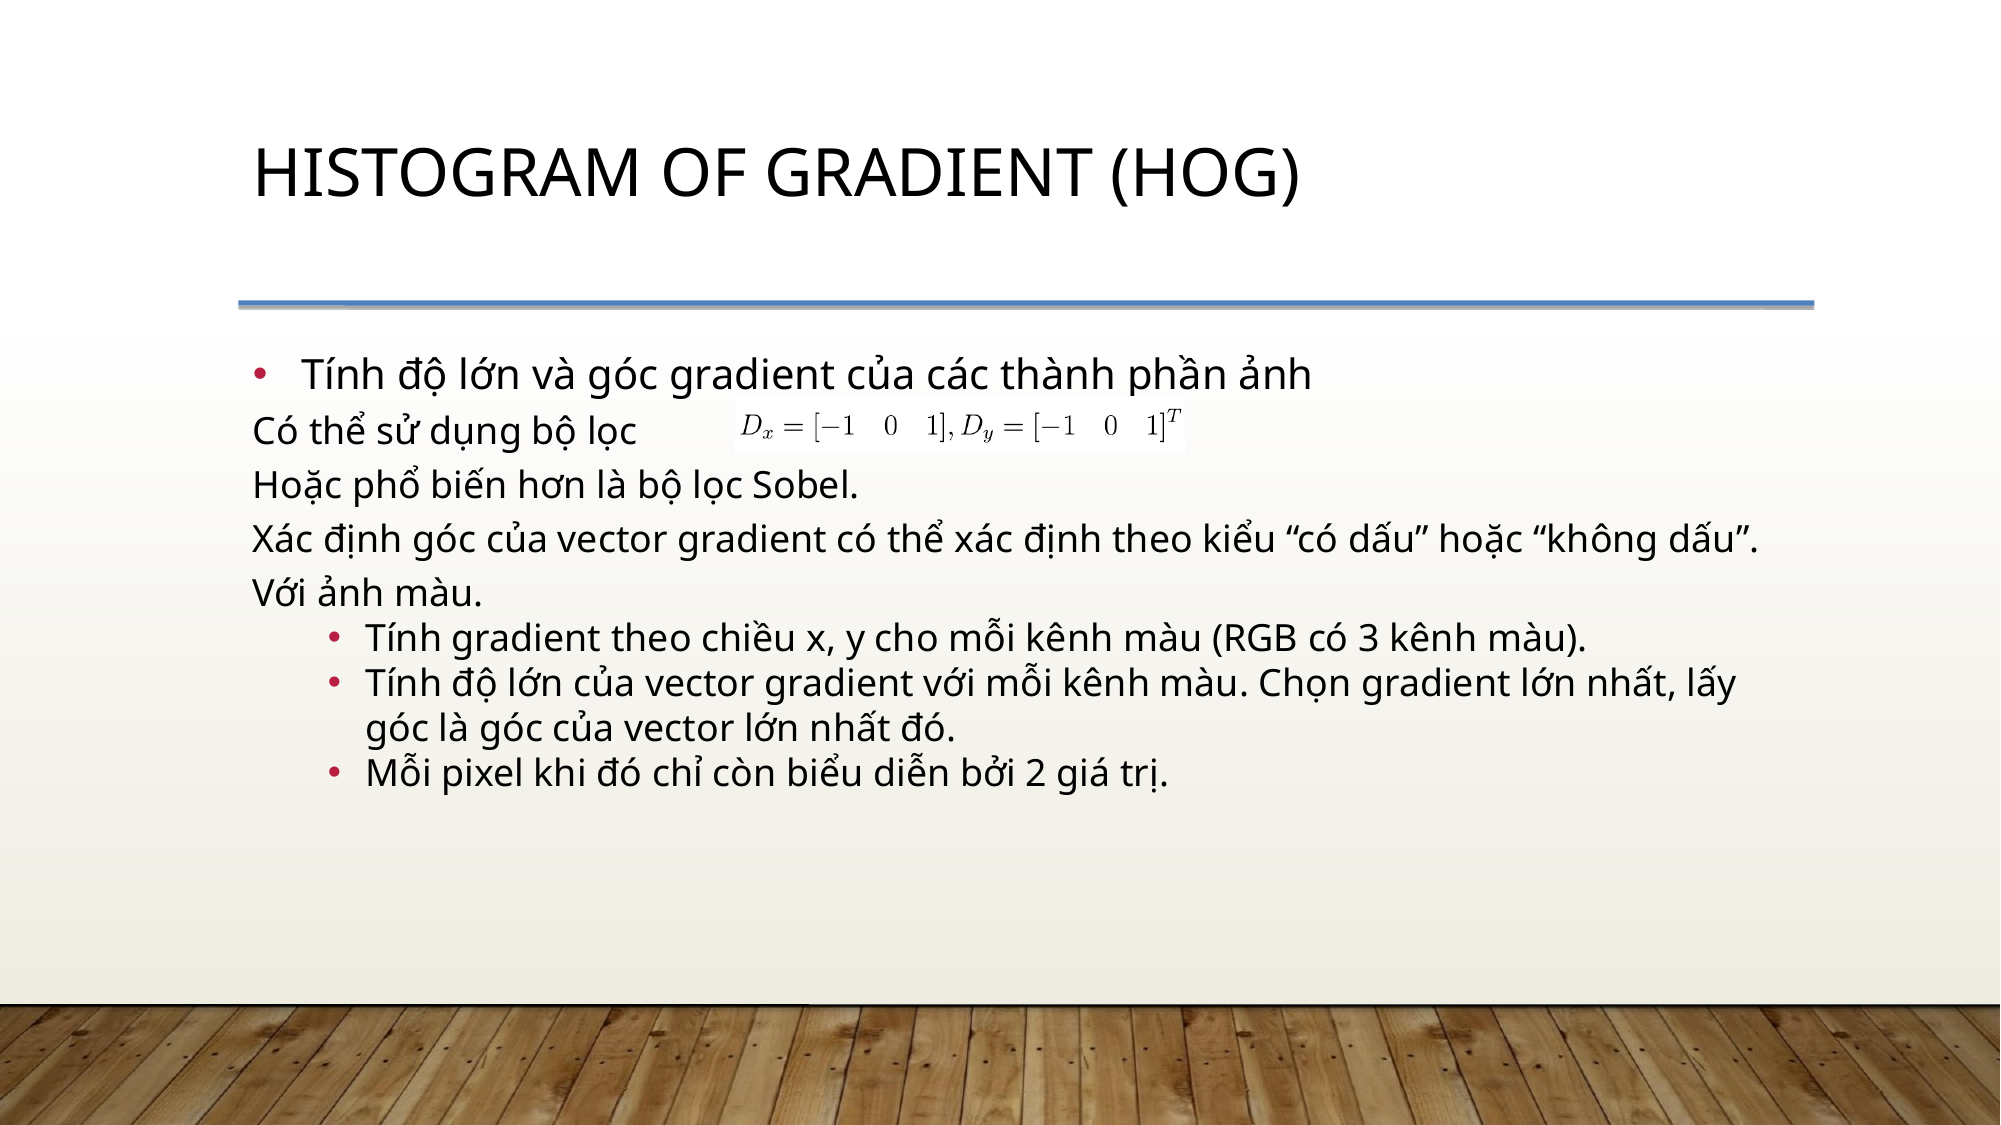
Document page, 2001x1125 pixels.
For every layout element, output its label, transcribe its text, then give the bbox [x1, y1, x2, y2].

text_box HISTOGRAM OF GRADIENT (HOG) [238, 131, 1814, 304]
picture [0, 1007, 2000, 1125]
picture [735, 396, 1185, 455]
text_box Tính độ lớn và góc gradient của các thành phần ảnh Có thể sử dụng bộ lọc Hoặc phổ biến hơn là bộ lọc Sobel. Xác định góc của vector gradient có thể xác định theo kiểu “có dấu” hoặc “không dấu”. Với ảnh màu. Tính gradient theo chiều x, y cho mỗi kênh màu (RGB có 3 kênh màu). Tính độ lớn của vector gradient với mỗi kênh màu. Chọn gradient lớn nhất, lấy góc là góc của vector lớn nhất đó. Mỗi pixel khi đó chỉ còn biểu diễn bởi 2 giá trị. [238, 330, 1814, 897]
